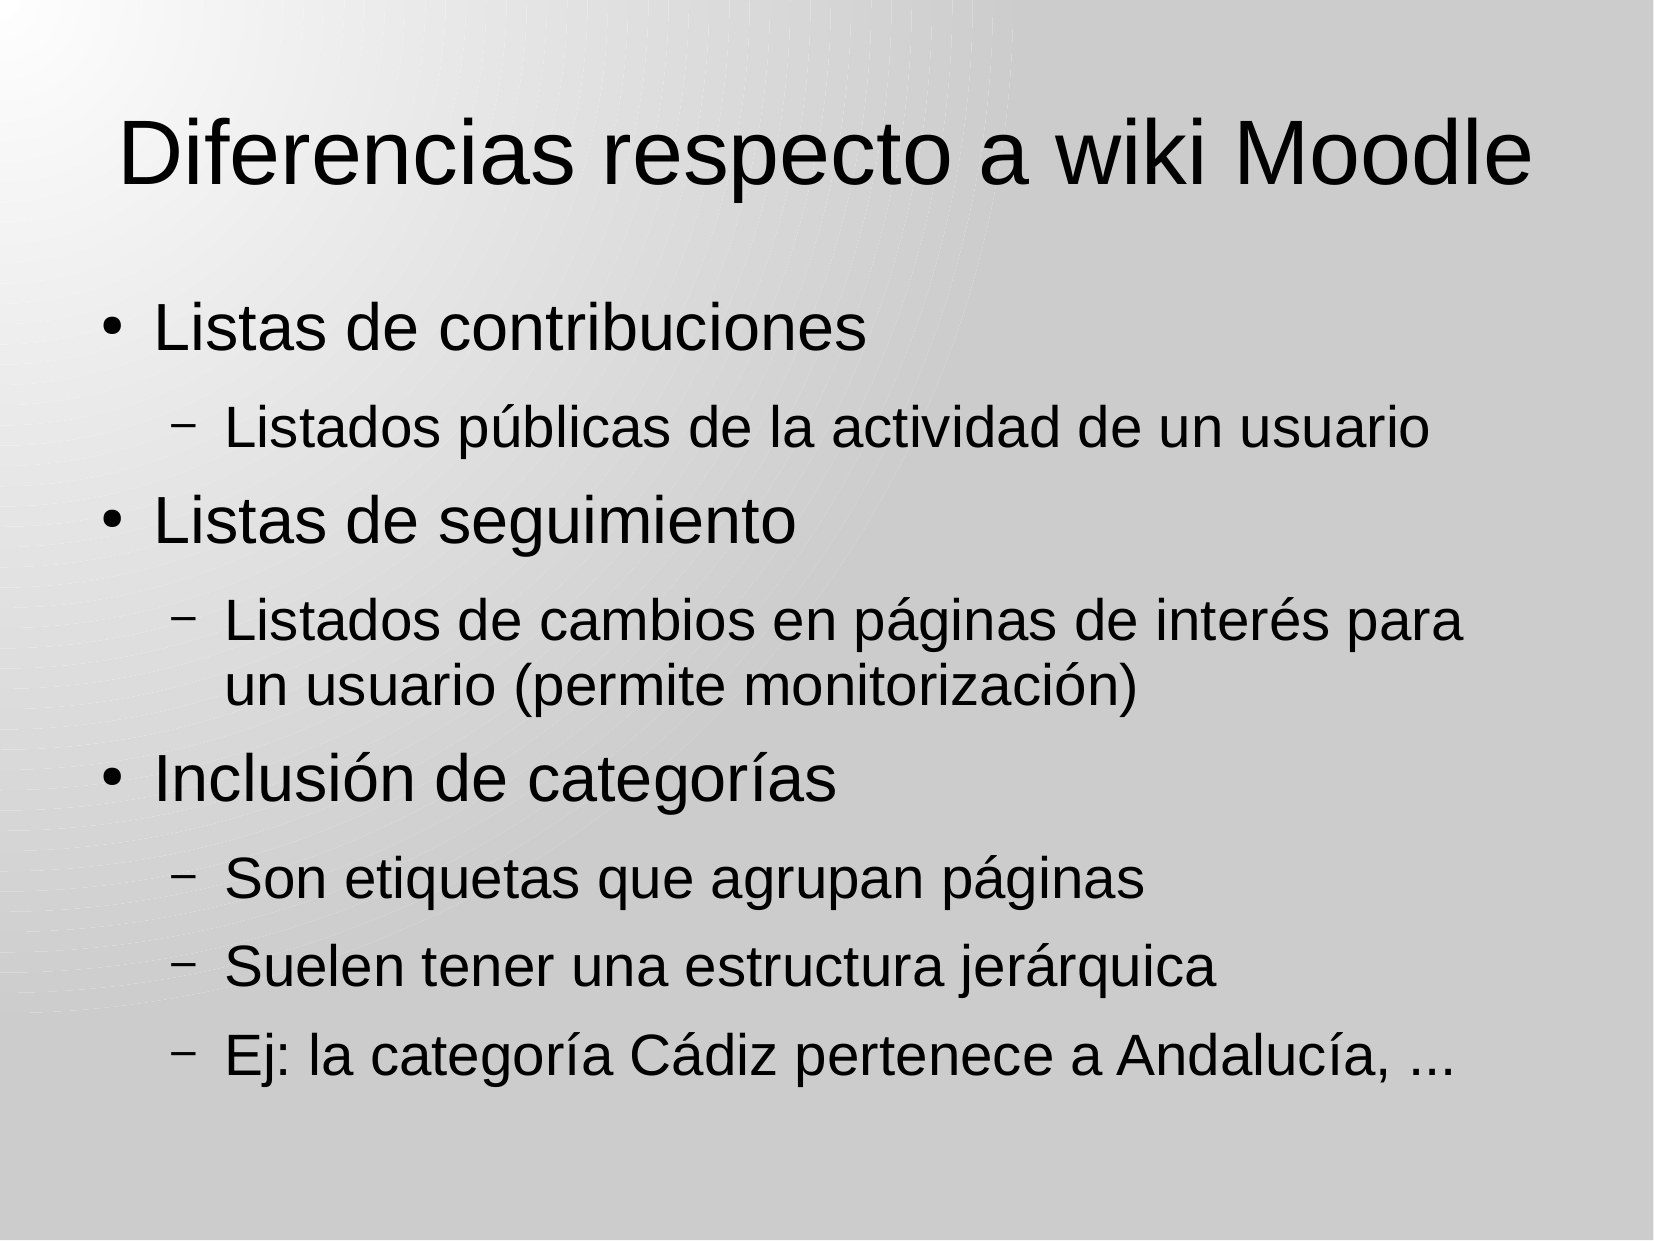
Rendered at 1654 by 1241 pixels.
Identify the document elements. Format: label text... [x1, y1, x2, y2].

list Listas de contribuciones Listados públicas de la actividad de un usuario Listas de seguimiento Listados de cambios en páginas de interés para un usuario (permite monitorización) Inclusión de categorías Son etiquetas que agrupan páginas Suelen tener una estructura jerárquica Ej: la categoría Cádiz pertenece a Andalucía, ... [82, 290, 1538, 1109]
title Diferencias respecto a wiki Moodle [82, 49, 1571, 257]
